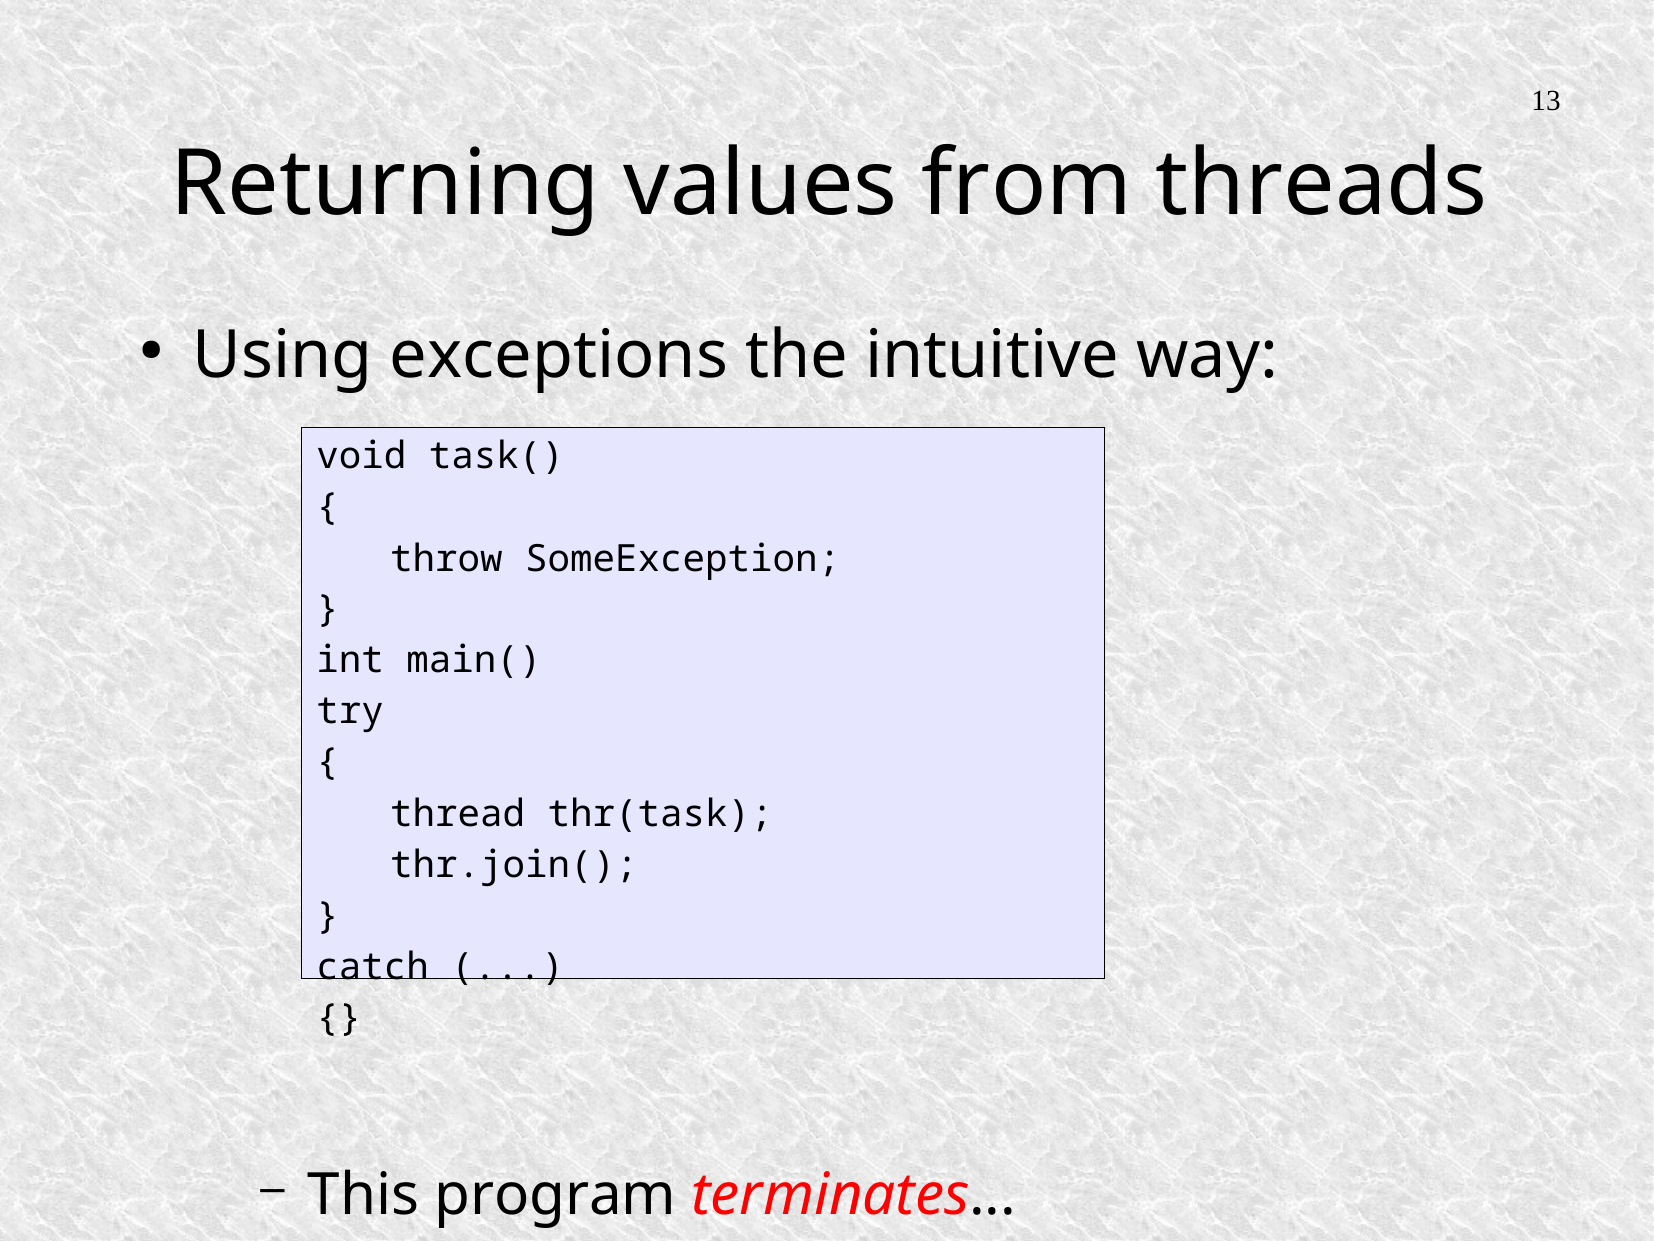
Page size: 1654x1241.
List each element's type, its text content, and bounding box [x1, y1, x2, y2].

list Using exceptions the intuitive way: This program terminates... [121, 305, 1534, 1132]
text_box void task() { throw SomeException; } int main() try { thread thr(task); thr.join(); } catch (...) {} [316, 428, 1088, 967]
title Returning values from threads [123, 73, 1536, 284]
picture [0, 0, 1654, 1241]
